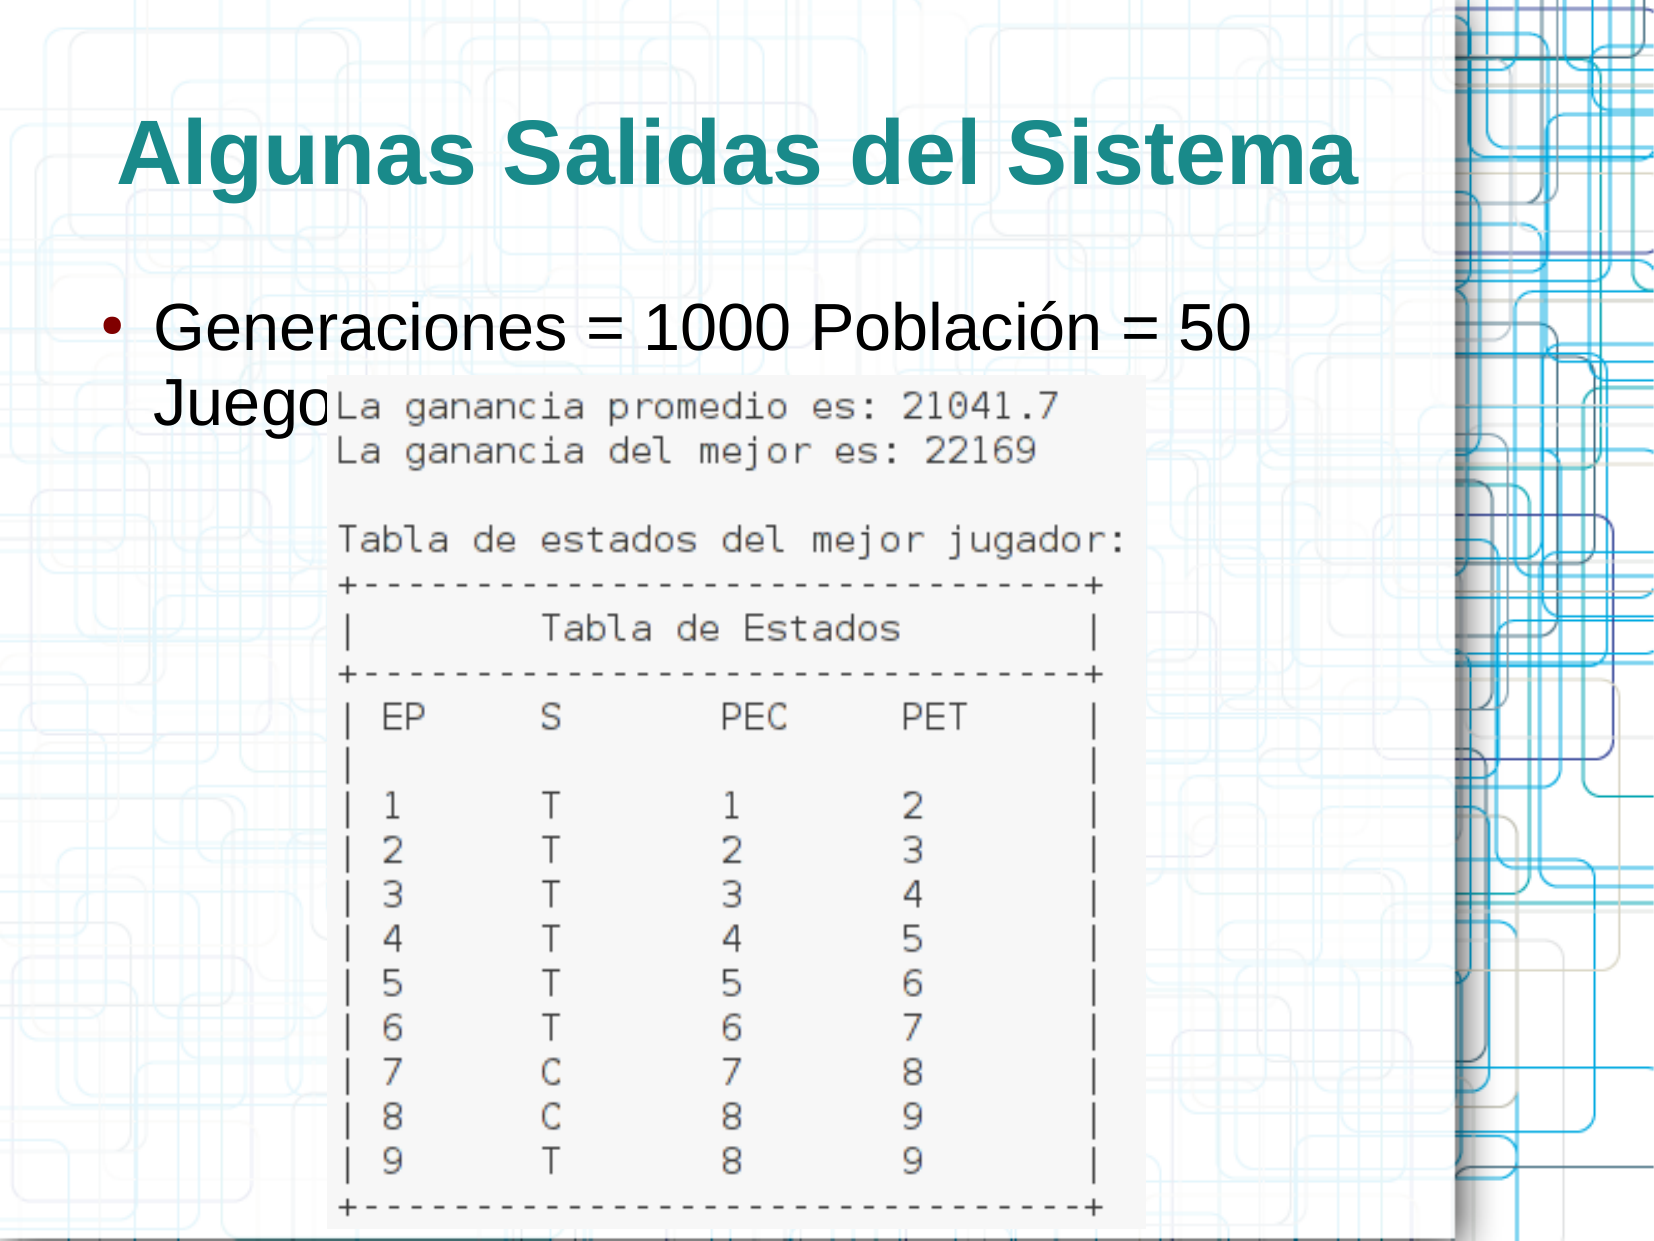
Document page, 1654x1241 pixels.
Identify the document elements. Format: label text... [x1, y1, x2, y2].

picture [327, 375, 1146, 1229]
picture [0, 0, 1654, 1241]
title Algunas Salidas del Sistema [59, 49, 1418, 257]
list Generaciones = 1000 Población = 50 Juegos = 100 [82, 290, 1418, 1241]
